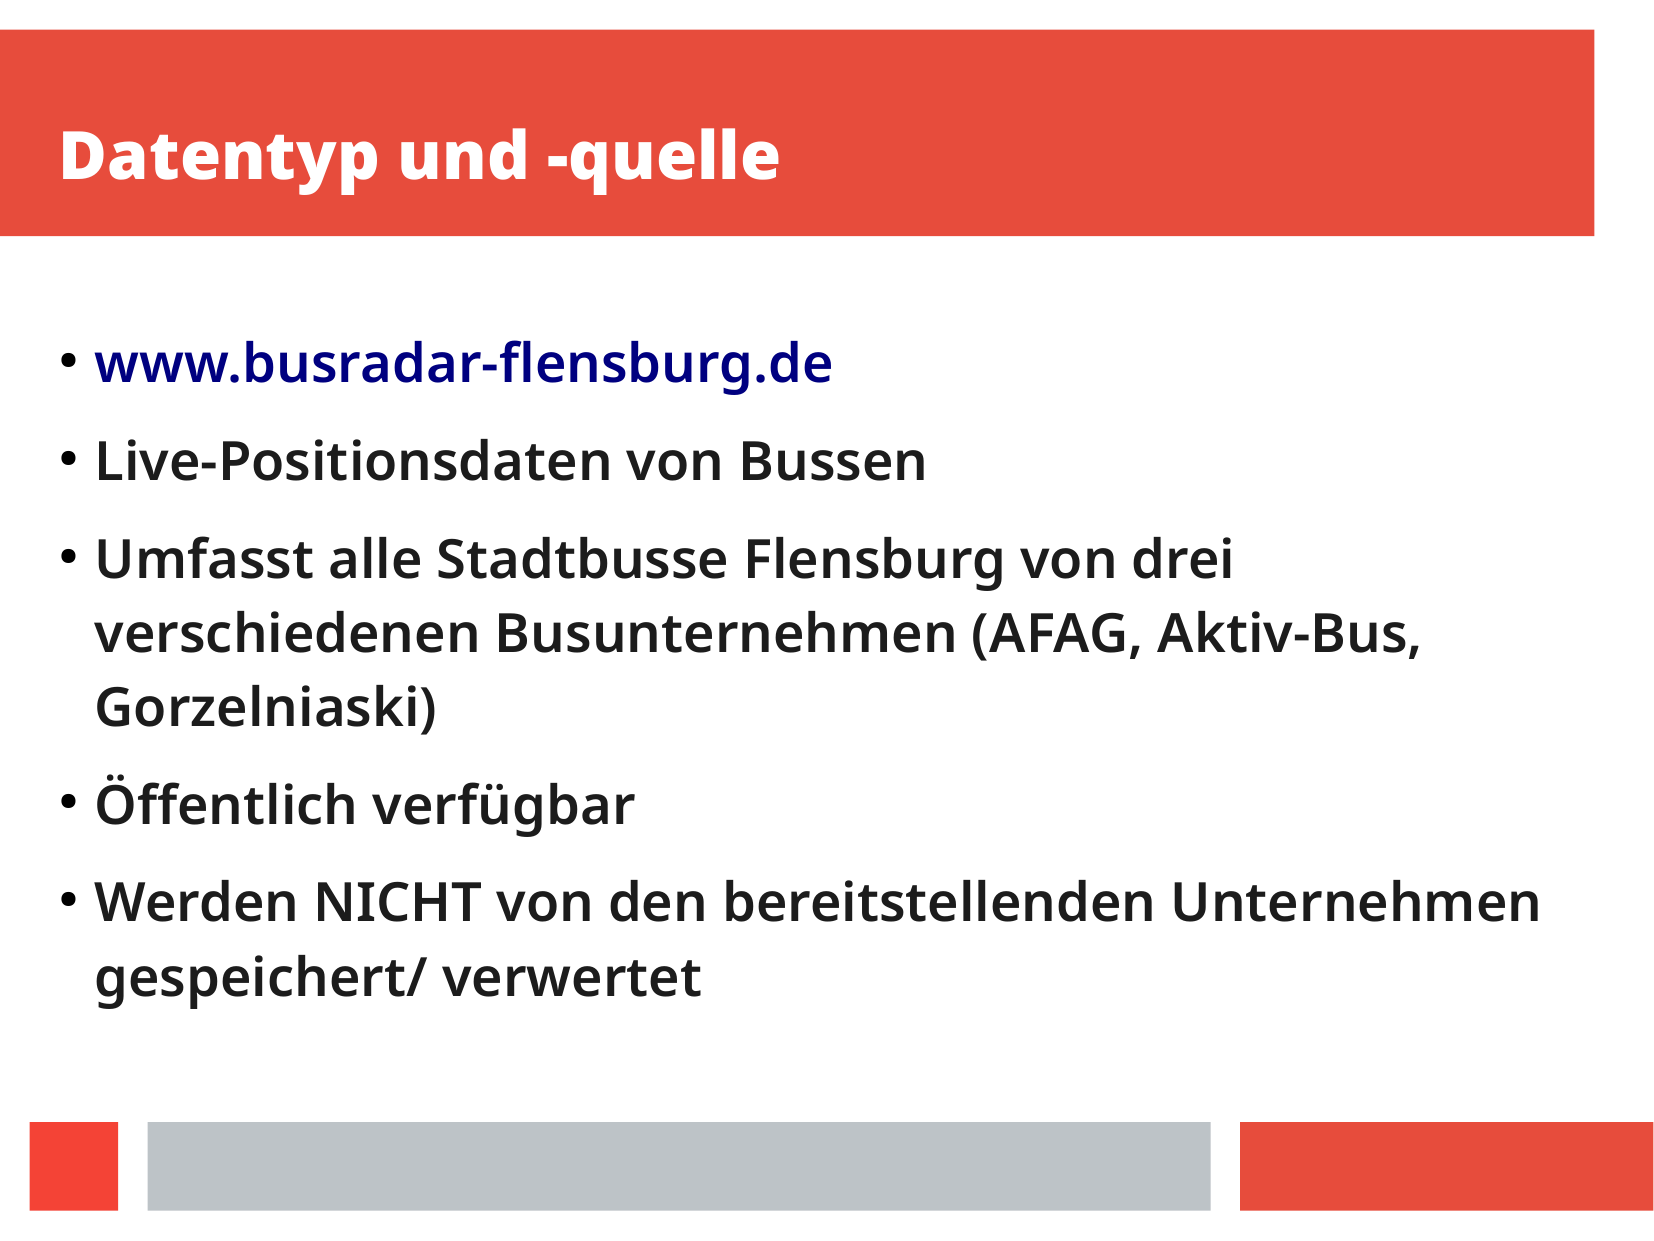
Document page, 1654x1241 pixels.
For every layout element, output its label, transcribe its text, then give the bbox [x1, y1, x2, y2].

list www.busradar-flensburg.de Live-Positionsdaten von Bussen Umfasst alle Stadtbusse Flensburg von drei verschiedenen Busunternehmen (AFAG, Aktiv-Bus, Gorzelniaski) Öffentlich verfügbar Werden NICHT von den bereitstellenden Unternehmen gespeichert/ verwertet [59, 324, 1565, 1093]
title Datentyp und -quelle [59, 66, 1595, 200]
